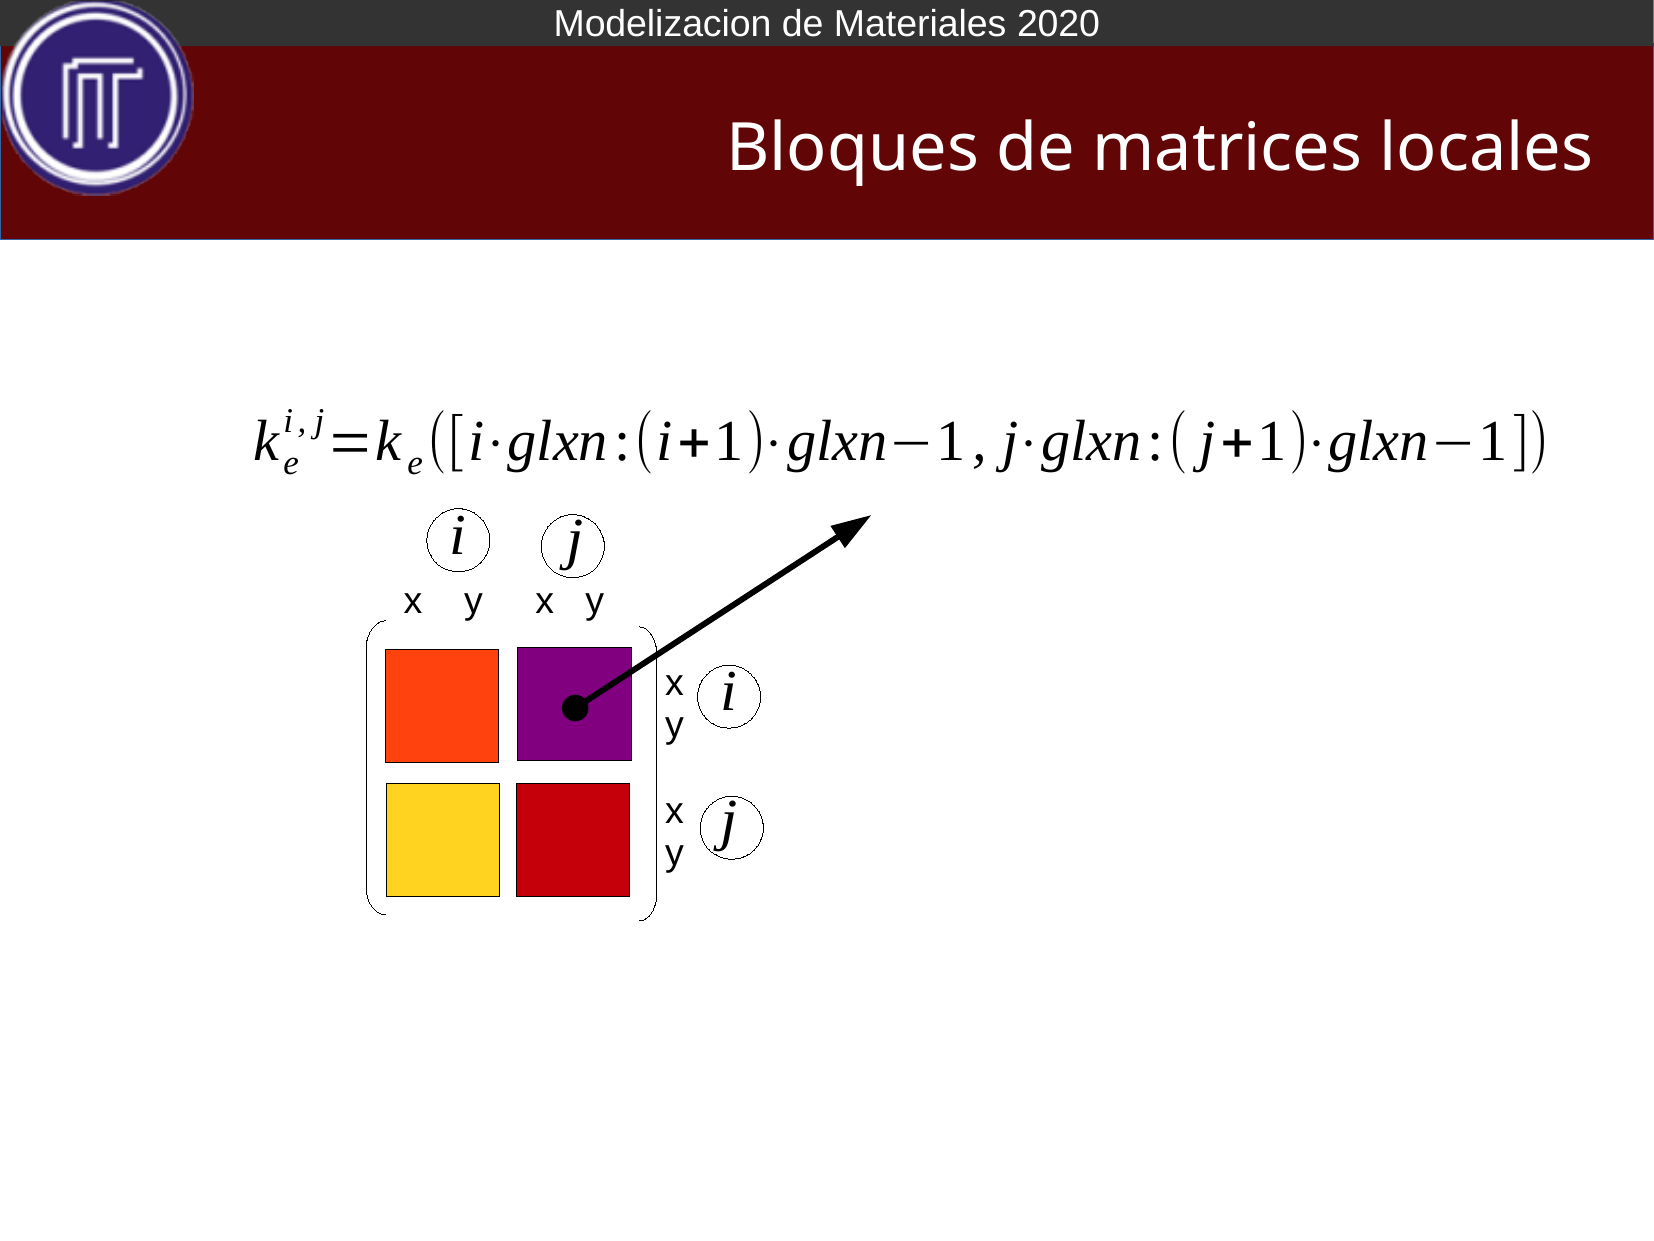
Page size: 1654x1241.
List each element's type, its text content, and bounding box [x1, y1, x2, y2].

picture [0, 0, 194, 196]
text_box [517, 647, 632, 761]
text_box [385, 649, 499, 763]
text_box [516, 783, 630, 897]
title Bloques de matrices locales [41, 70, 1654, 218]
chart [245, 401, 1555, 483]
text_box x y [639, 782, 715, 882]
text_box x y [510, 571, 646, 629]
chart [442, 503, 474, 568]
text_box x y [378, 571, 510, 629]
chart [550, 506, 592, 572]
text_box x y [639, 653, 652, 662]
chart [713, 659, 744, 724]
text_box [386, 783, 500, 897]
text_box x y [639, 653, 715, 753]
chart [703, 788, 745, 853]
